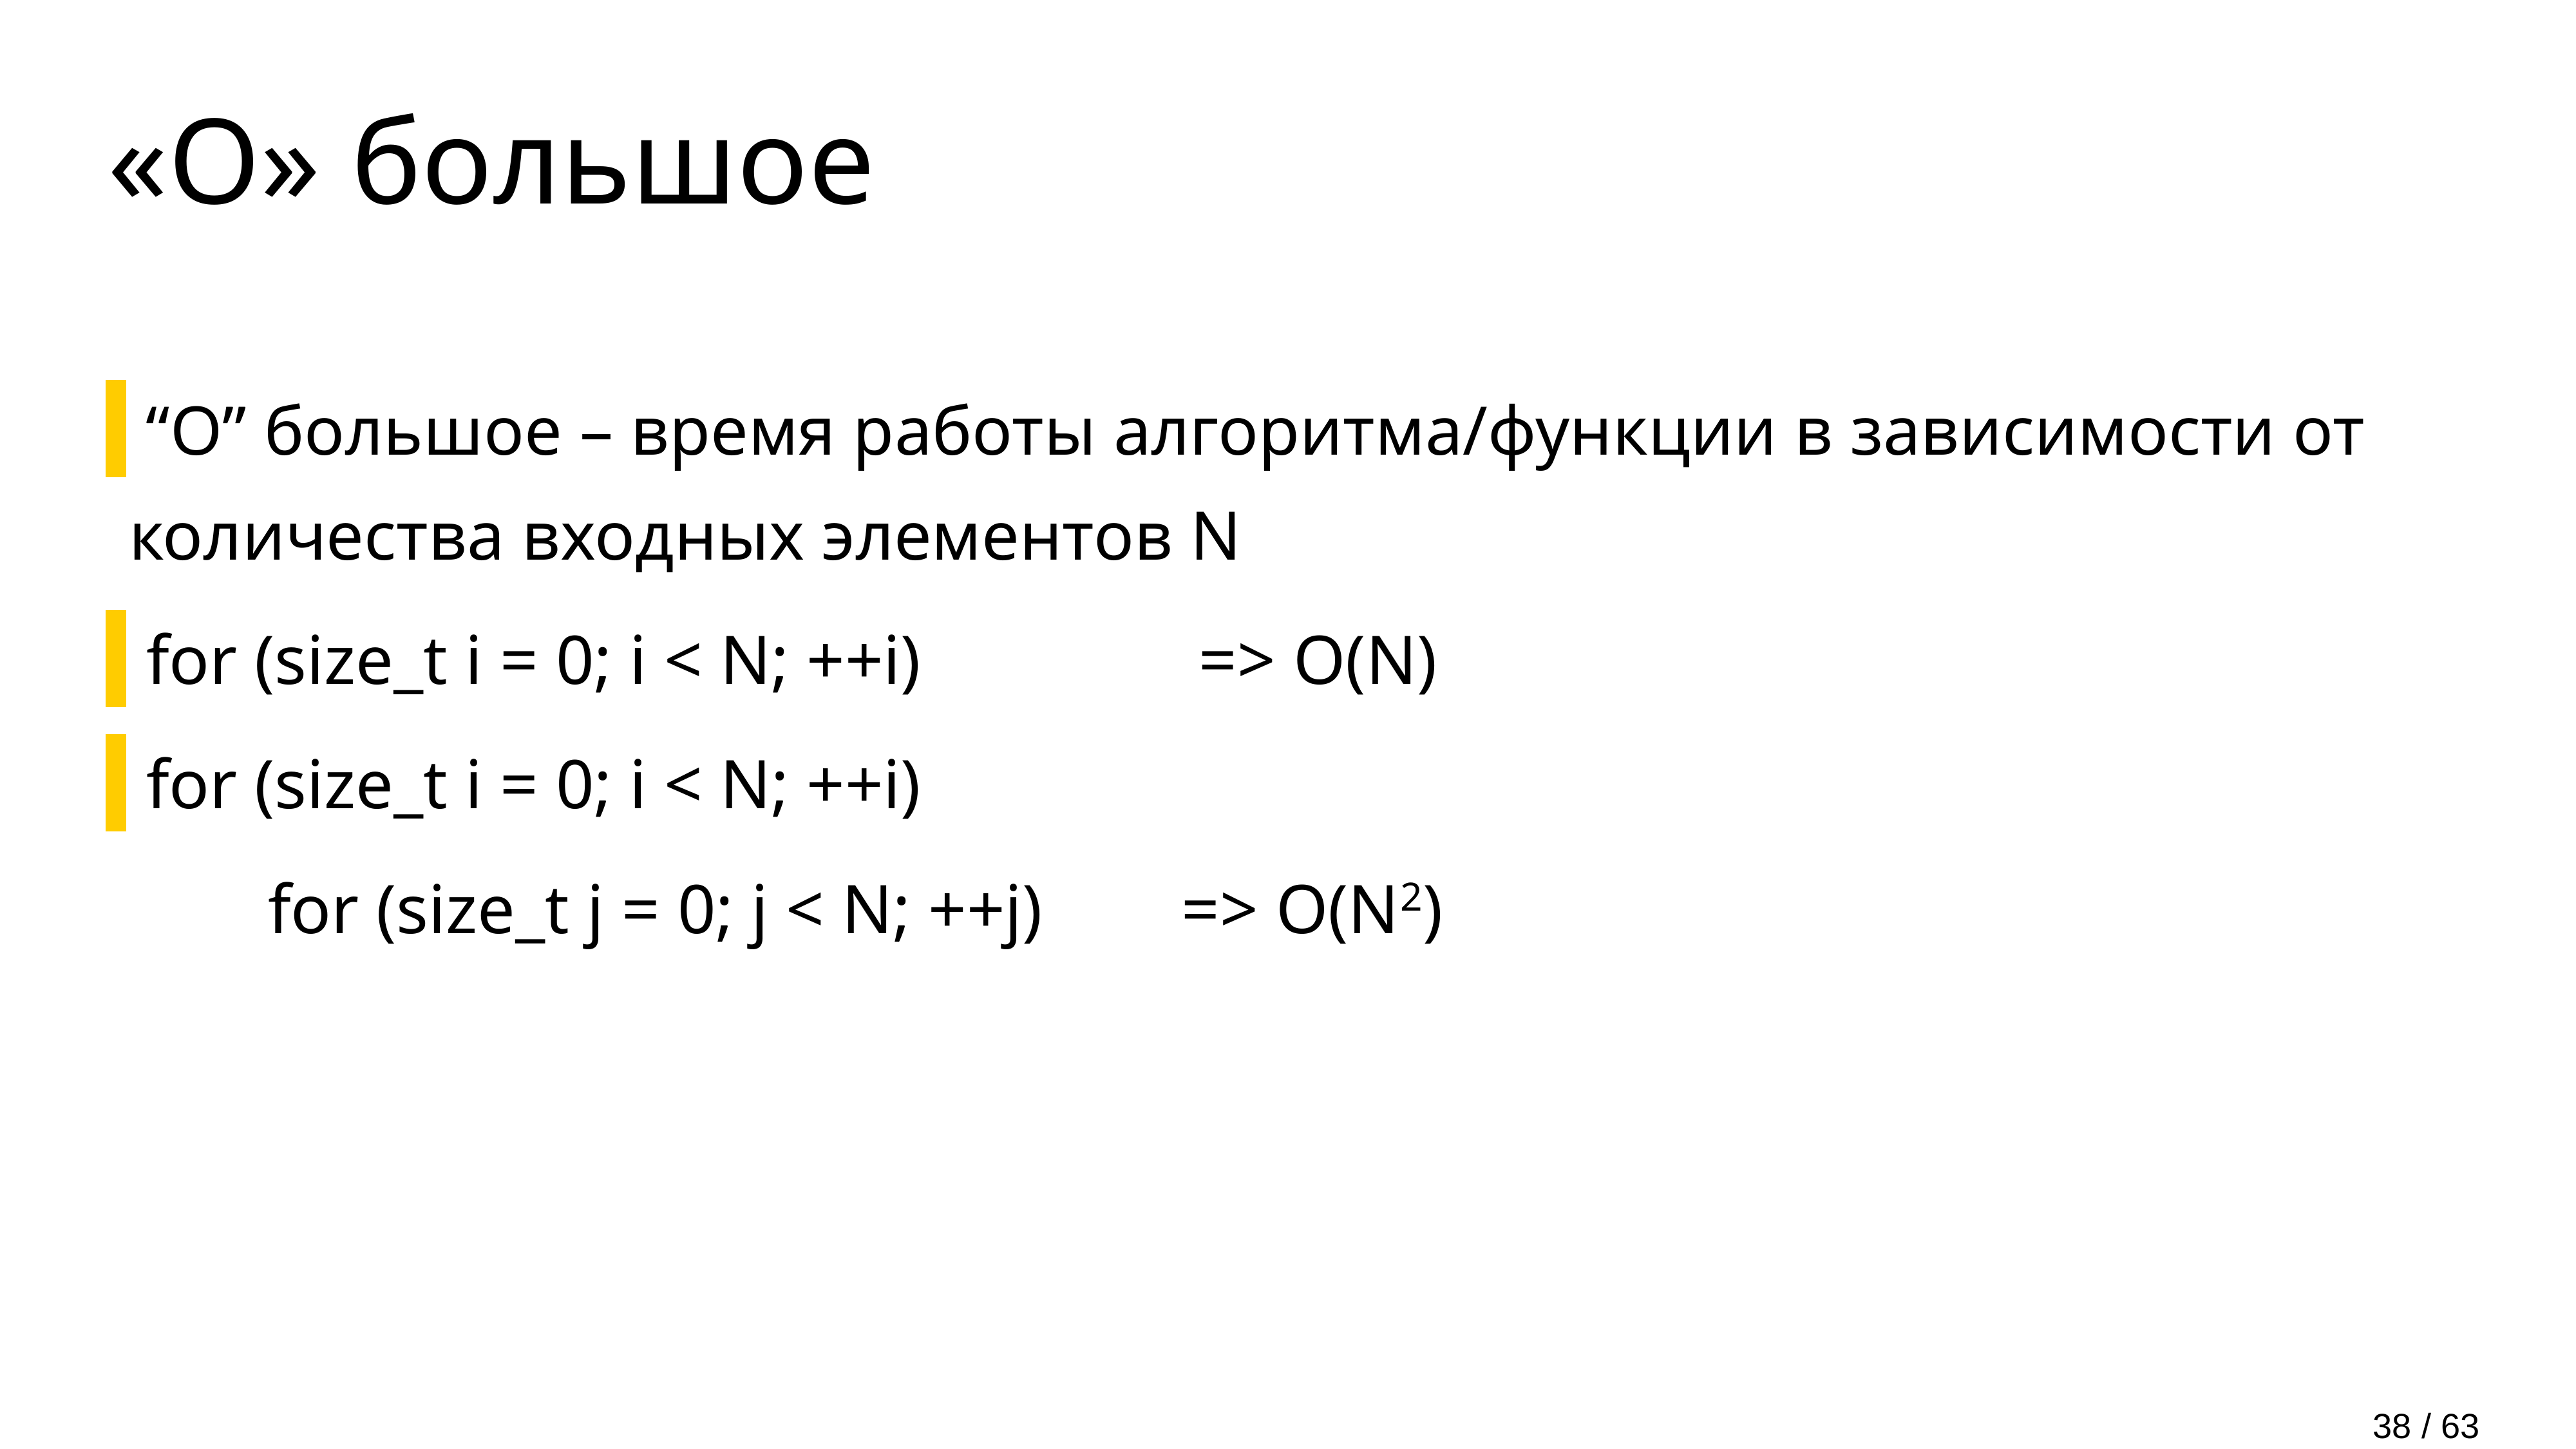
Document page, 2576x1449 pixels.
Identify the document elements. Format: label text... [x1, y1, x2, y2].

text_box “О” большое – время работы алгоритма/функции в зависимости от количества входных элементов N for (size_t i = 0; i < N; ++i) => O(N) for (size_t i = 0; i < N; ++i) for (size_t j = 0; j < N; ++j) => O(N2) [96, 364, 2512, 1419]
title «О» большое [108, 80, 2468, 242]
text_box <number> / 63 [2363, 1402, 2576, 1449]
